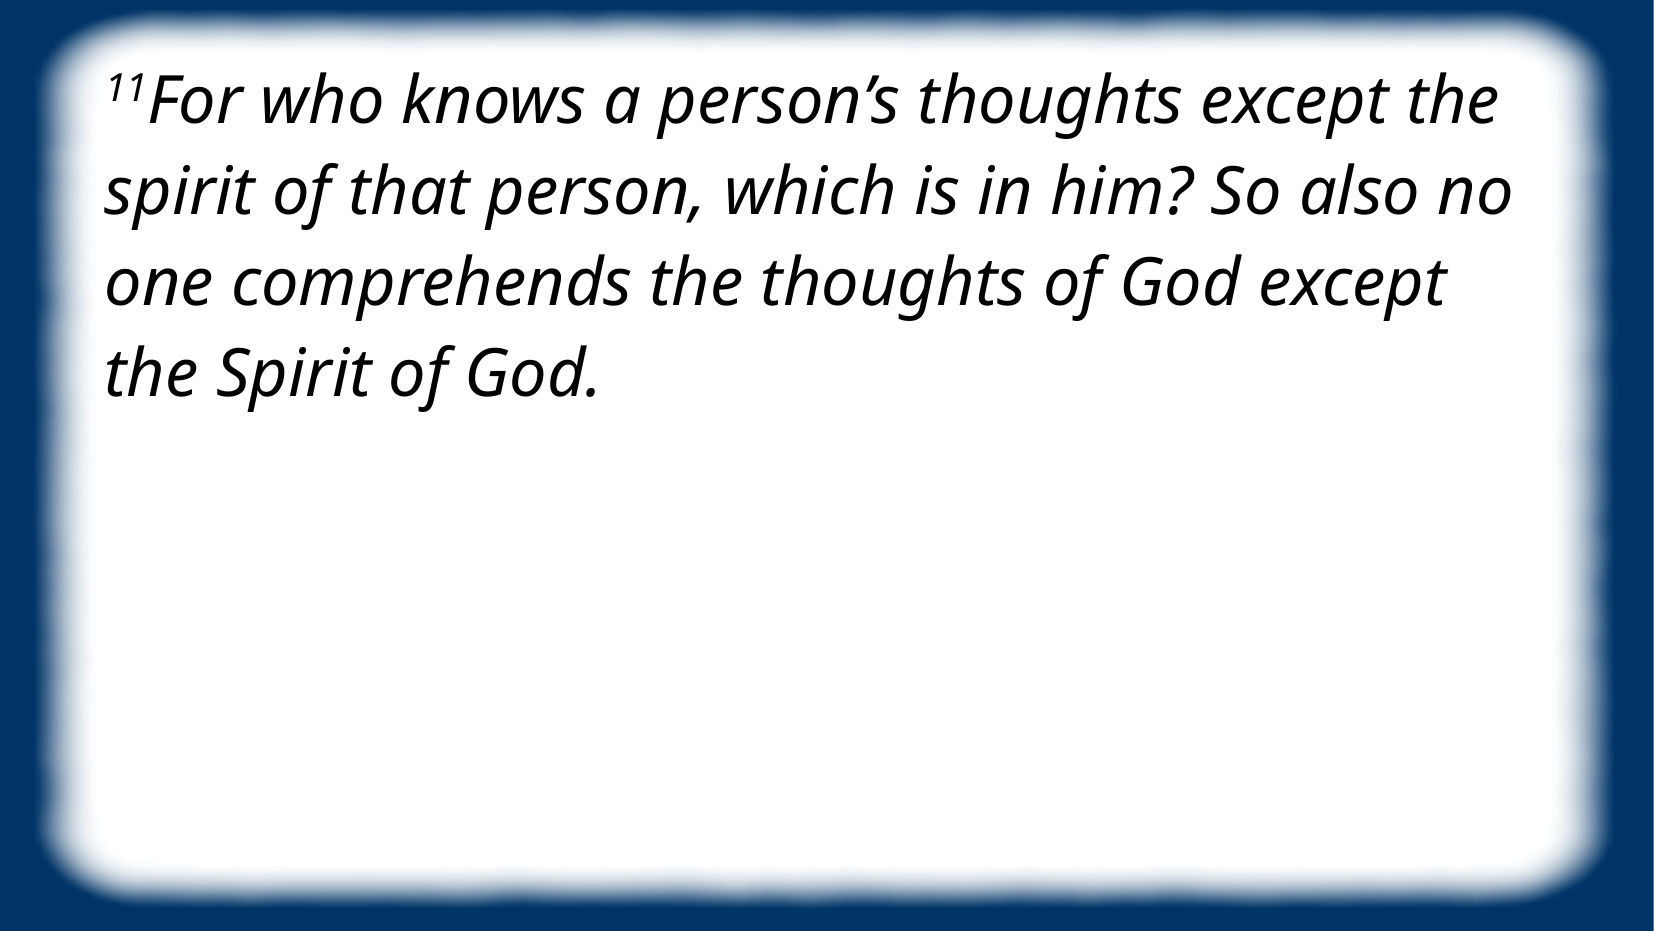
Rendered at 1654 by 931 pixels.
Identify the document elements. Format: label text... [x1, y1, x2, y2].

text_box 11For who knows a person’s thoughts except the spirit of that person, which is in him? So also no one comprehends the thoughts of God except the Spirit of God. [90, 45, 1561, 415]
picture [0, 0, 1654, 931]
